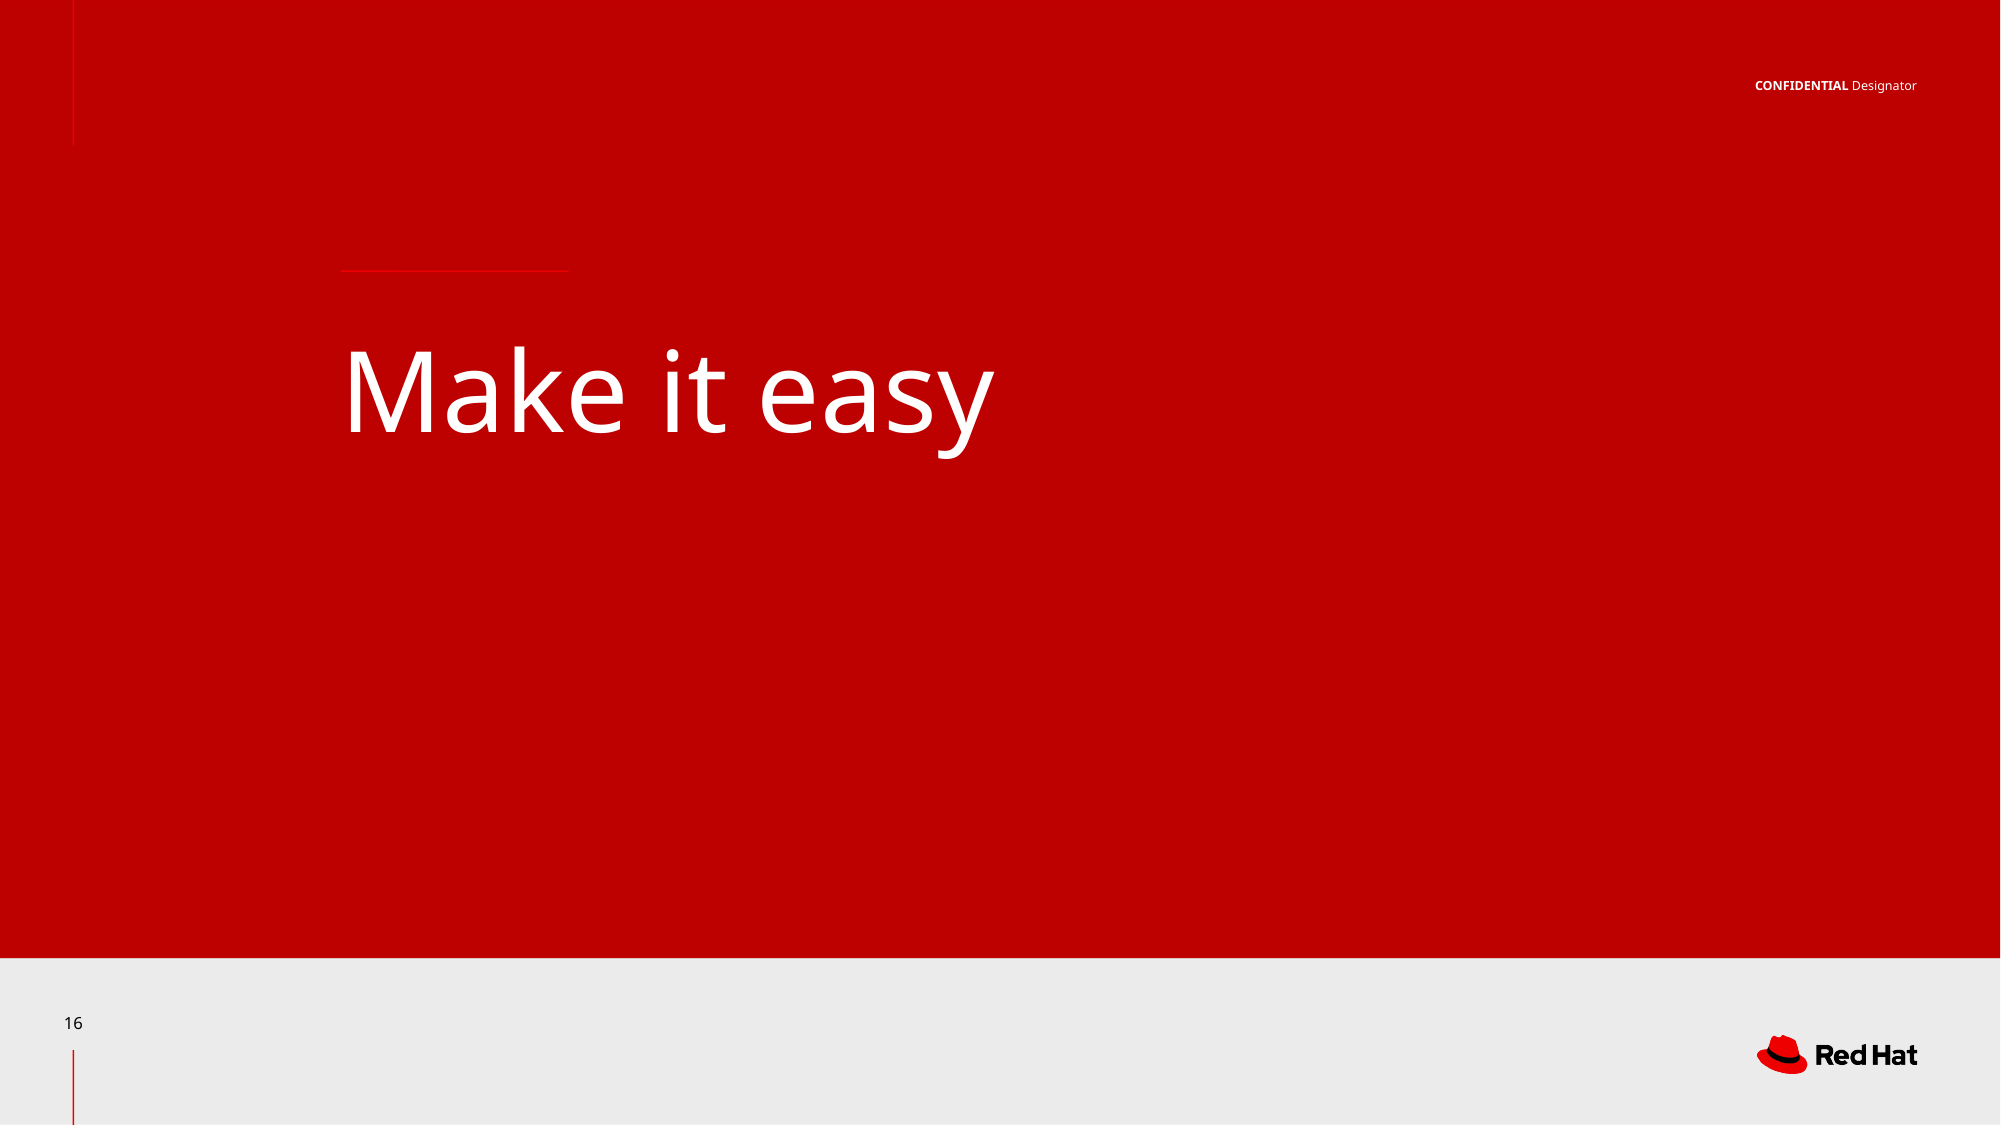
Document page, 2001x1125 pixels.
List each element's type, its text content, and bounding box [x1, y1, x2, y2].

title Make it easy [340, 308, 1652, 813]
slide_number <number> [13, 1012, 134, 1036]
picture [0, 0, 2001, 1125]
